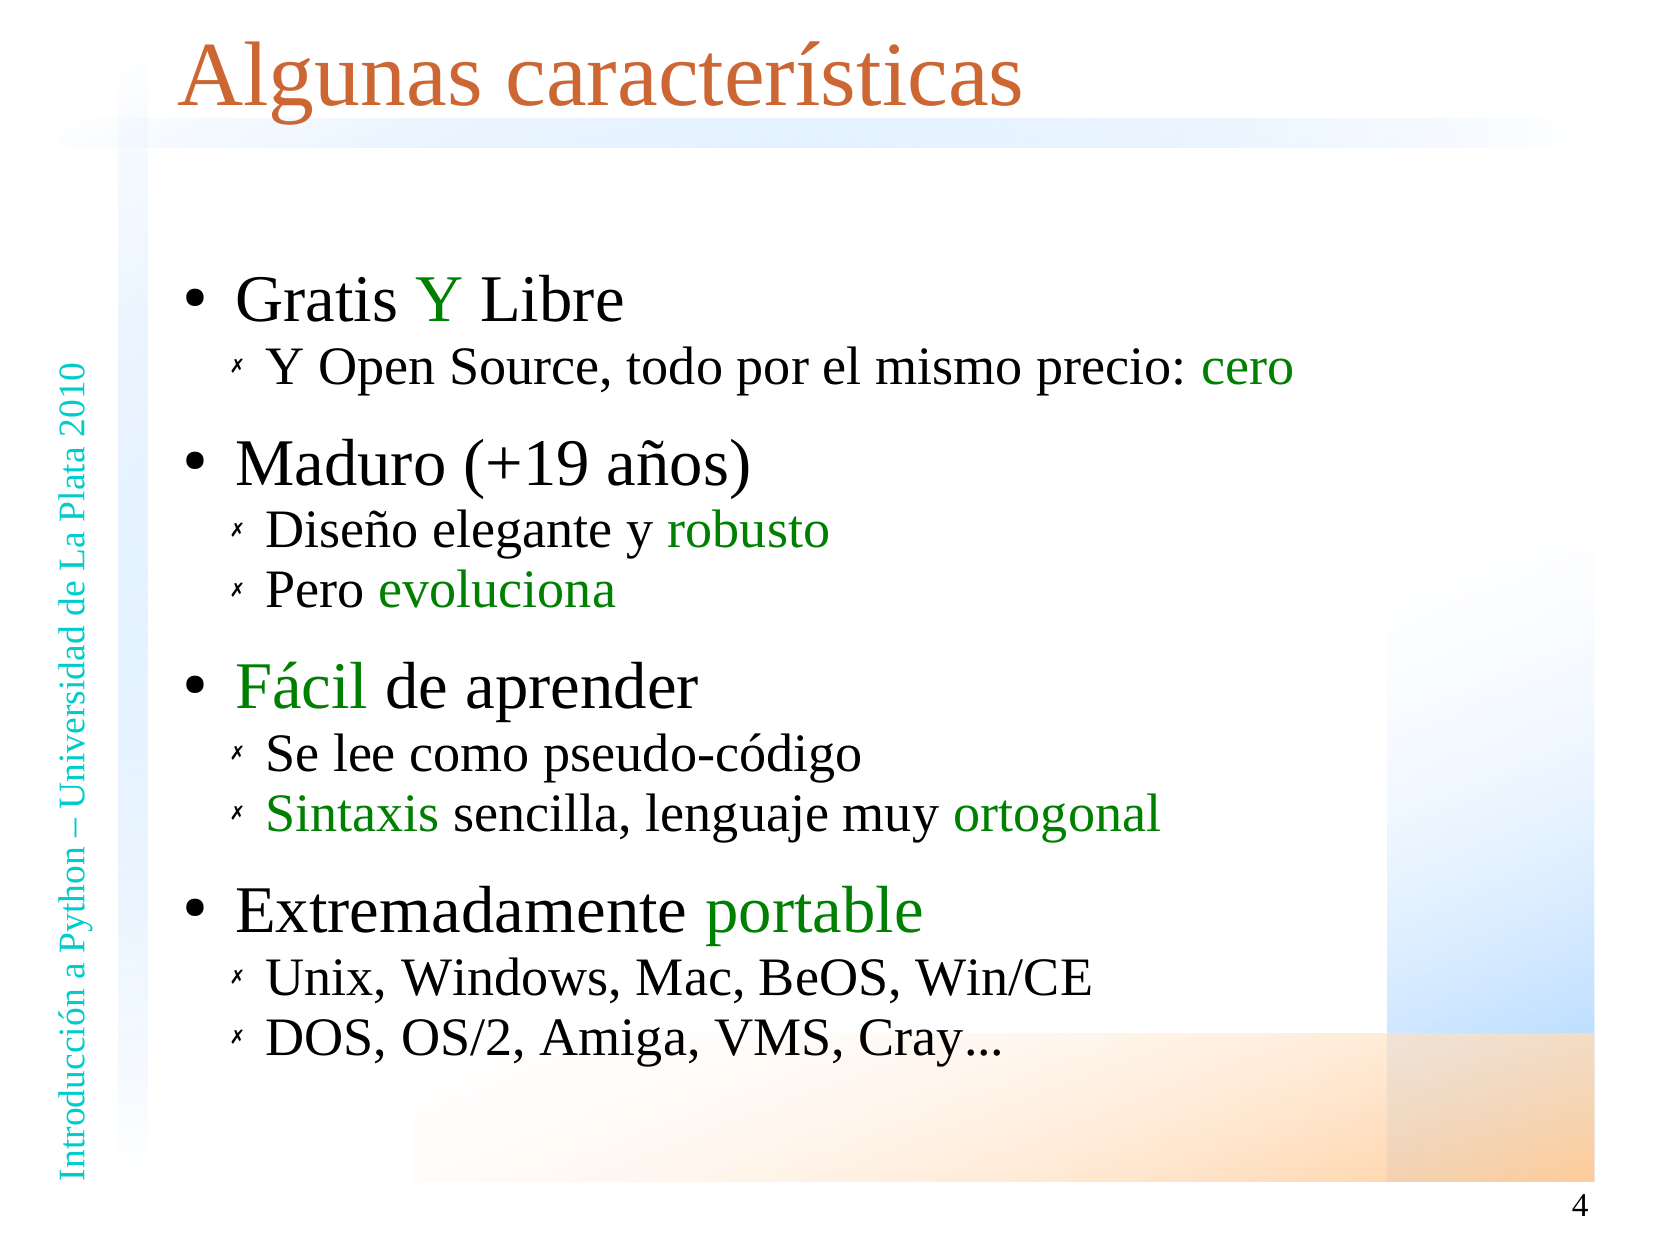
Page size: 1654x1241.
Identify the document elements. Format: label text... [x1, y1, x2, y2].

title Algunas características [177, 0, 1595, 147]
subtitle Gratis Y Libre Y Open Source, todo por el mismo precio: cero Maduro (+19 años) Diseño elegante y robusto Pero evoluciona Fácil de aprender Se lee como pseudo-código Sintaxis sencilla, lenguaje muy ortogonal Extremadamente portable Unix, Windows, Mac, BeOS, Win/CE DOS, OS/2, Amiga, VMS, Cray... [147, 147, 1595, 1182]
